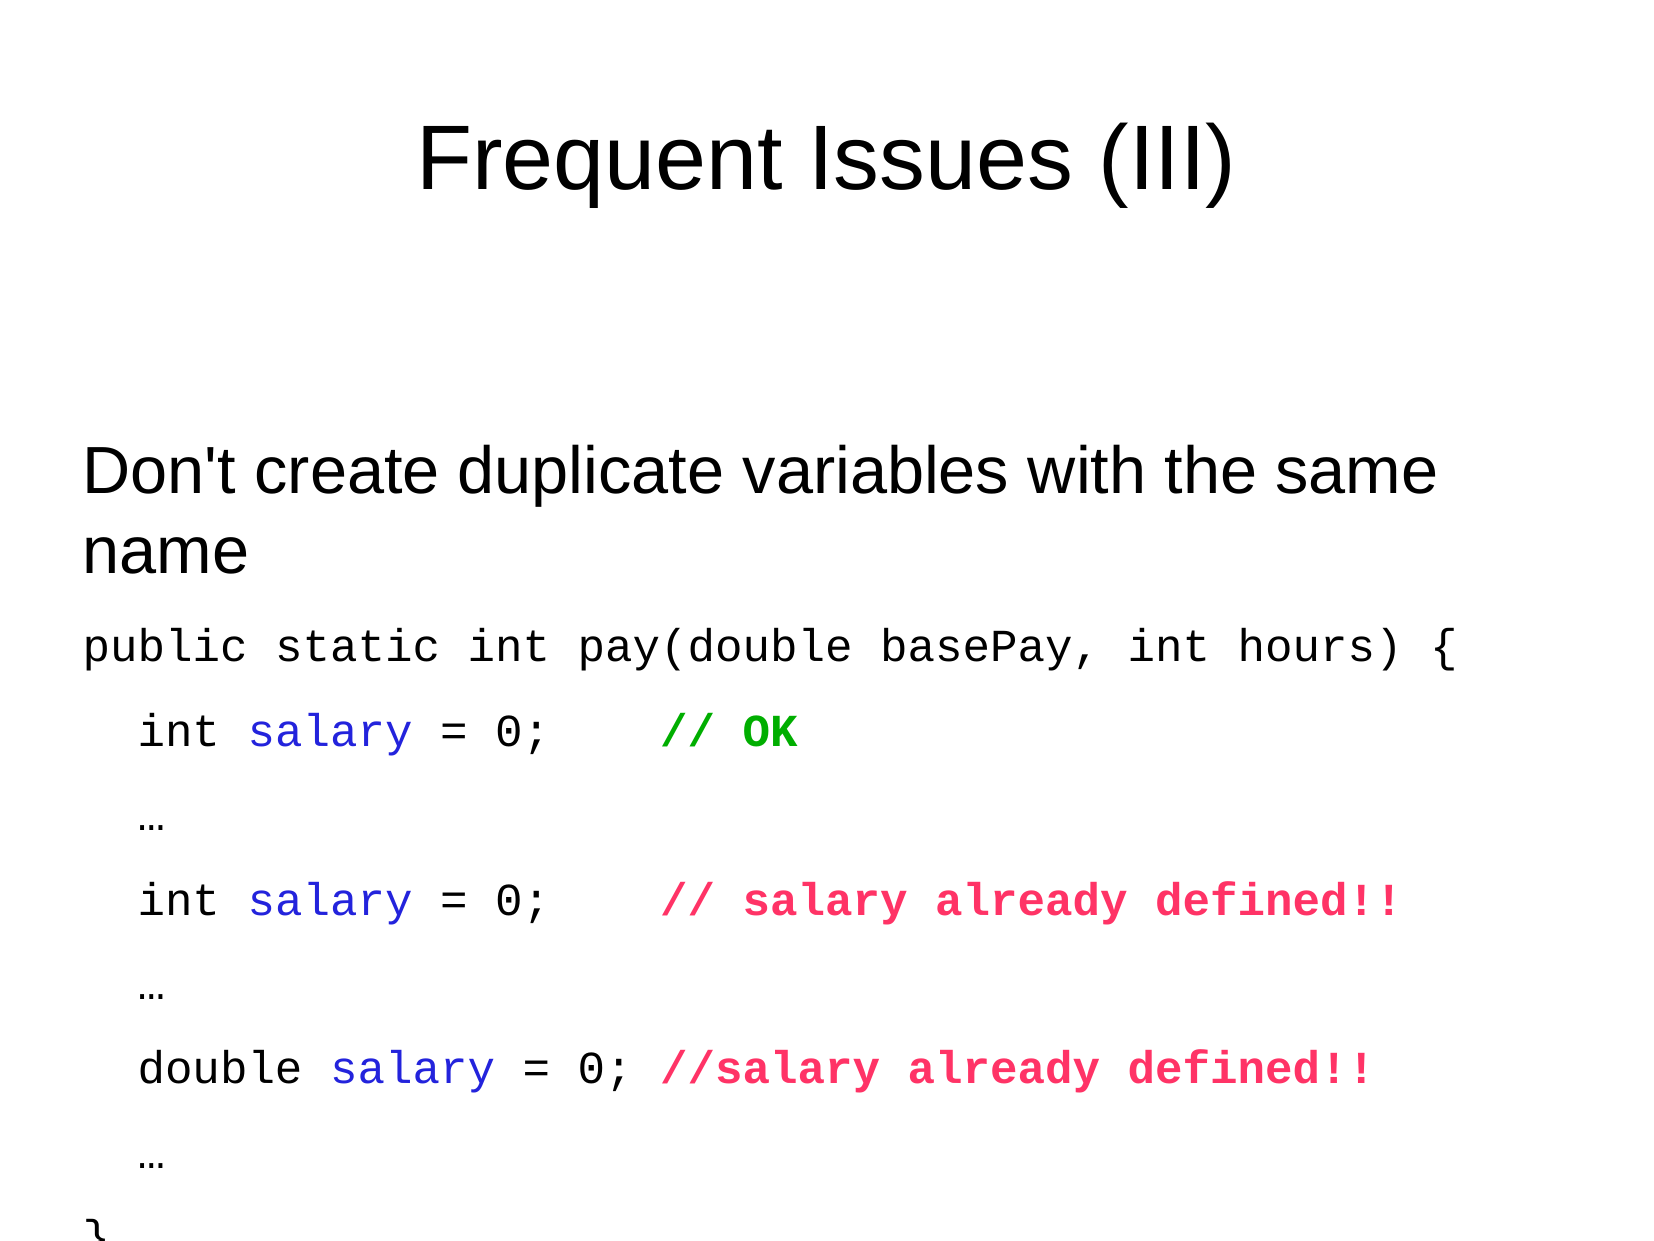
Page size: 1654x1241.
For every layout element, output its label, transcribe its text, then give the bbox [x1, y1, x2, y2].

title Frequent Issues (III) [82, 56, 1571, 250]
subtitle Don't create duplicate variables with the same name public static int pay(double basePay, int hours) { int salary = 0; // OK … int salary = 0; // salary already defined!! … double salary = 0; //salary already defined!! … } [82, 250, 1571, 1048]
